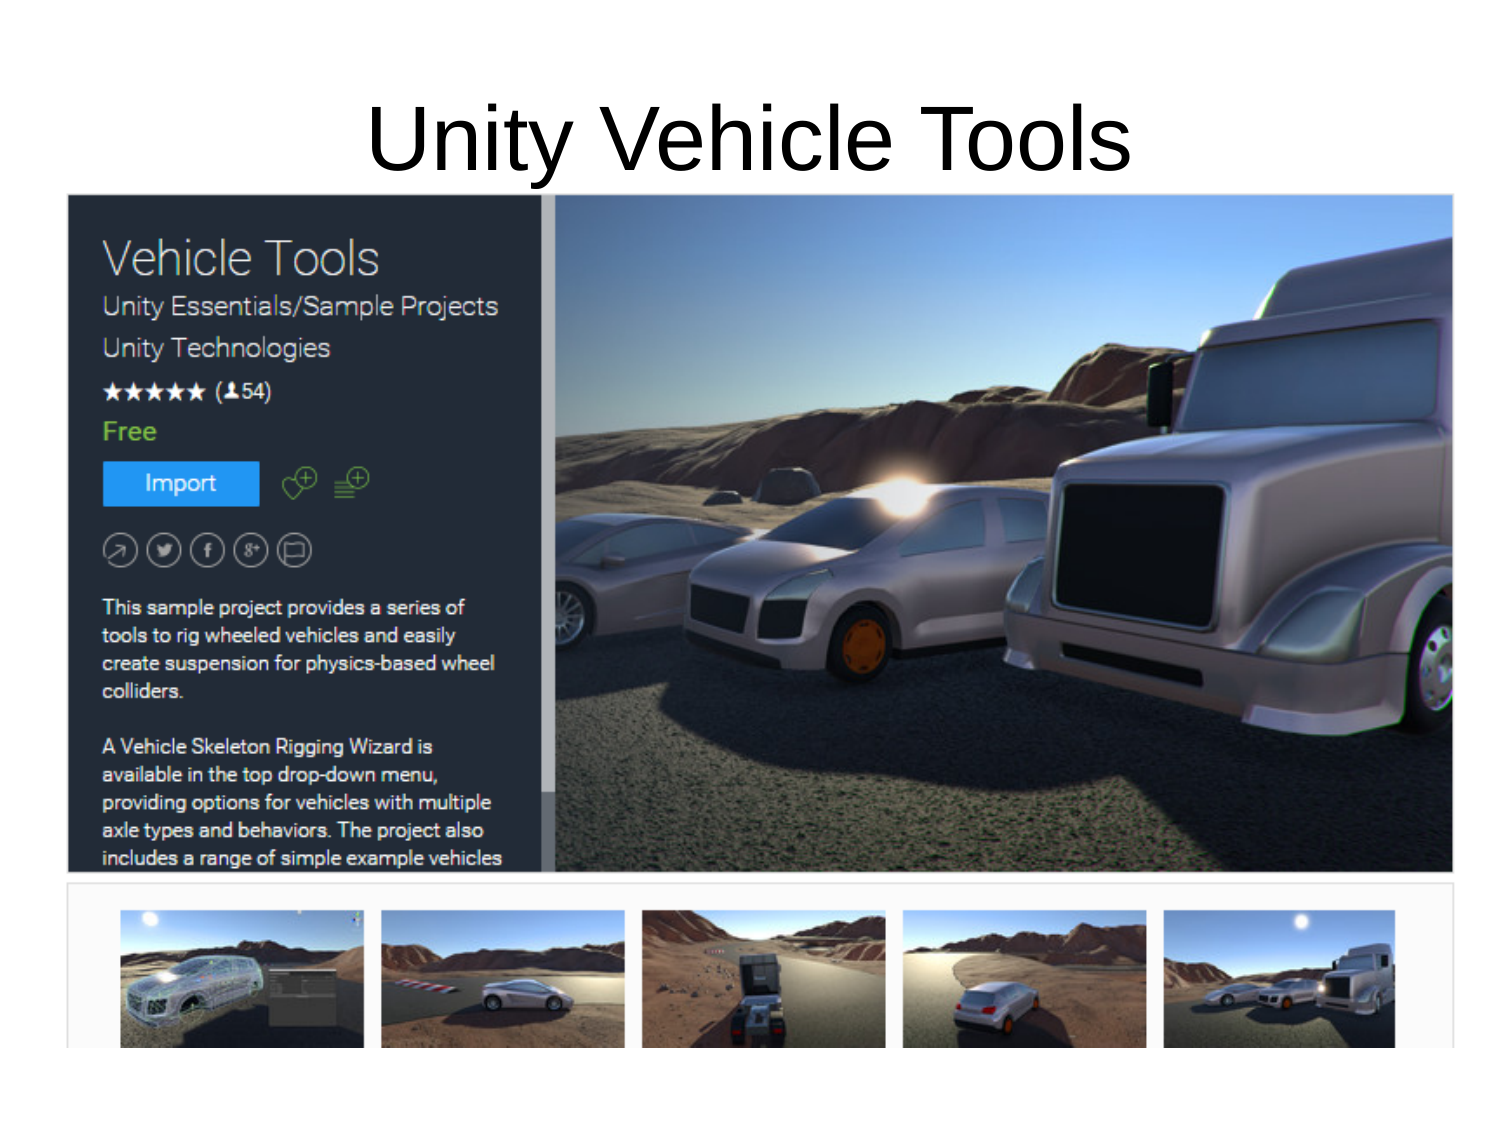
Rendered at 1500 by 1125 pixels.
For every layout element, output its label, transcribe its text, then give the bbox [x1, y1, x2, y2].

title Unity Vehicle Tools [75, 44, 1425, 192]
picture [60, 192, 1458, 1048]
